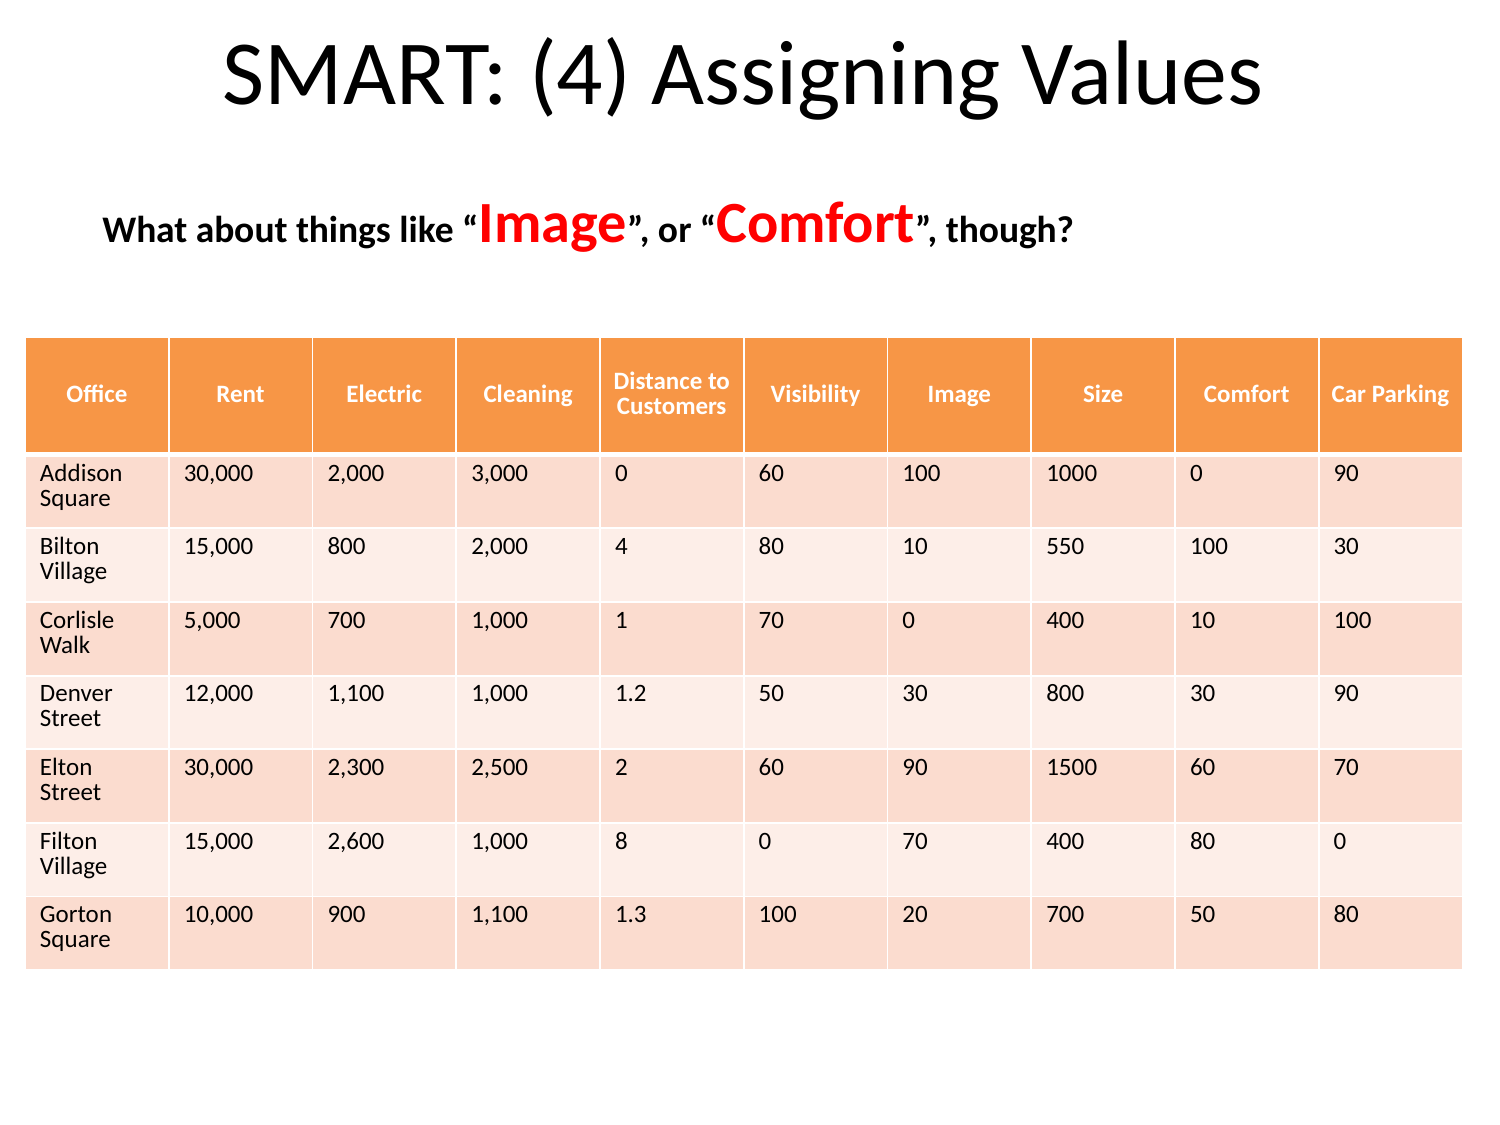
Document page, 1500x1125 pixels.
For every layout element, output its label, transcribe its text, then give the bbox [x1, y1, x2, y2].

table_cell 800 [313, 529, 455, 601]
table_cell 100 [1176, 529, 1318, 601]
table_cell 15,000 [170, 529, 312, 601]
table_cell 1.3 [601, 897, 743, 969]
table_cell 60 [745, 750, 887, 822]
table_cell 2,500 [457, 750, 599, 822]
table_cell Addison Square [26, 457, 168, 527]
table_cell 0 [745, 824, 887, 896]
table_header Distance to Customers [601, 338, 743, 452]
table_cell 90 [888, 750, 1030, 822]
table_cell 60 [745, 457, 887, 527]
table_cell 1,100 [457, 897, 599, 969]
table_cell 1500 [1032, 750, 1174, 822]
table_cell 1,000 [457, 603, 599, 675]
table_cell 0 [1320, 824, 1462, 896]
table_cell 2,000 [457, 529, 599, 601]
table_cell 2 [601, 750, 743, 822]
table_cell 90 [1320, 457, 1462, 527]
table_header Car Parking [1320, 338, 1462, 452]
table_cell 15,000 [170, 824, 312, 896]
table_cell 1000 [1032, 457, 1174, 527]
table_cell 2,300 [313, 750, 455, 822]
table_cell 1,100 [313, 677, 455, 748]
table_cell 10 [888, 529, 1030, 601]
table_cell 20 [888, 897, 1030, 969]
table_cell 1 [601, 603, 743, 675]
table_cell 100 [1320, 603, 1462, 675]
table_cell 550 [1032, 529, 1174, 601]
table_cell Corlisle Walk [26, 603, 168, 675]
table_cell 1,000 [457, 677, 599, 748]
table_cell 2,600 [313, 824, 455, 896]
table_cell 800 [1032, 677, 1174, 748]
table_header Comfort [1176, 338, 1318, 452]
table_cell 100 [888, 457, 1030, 527]
table_cell 80 [1176, 824, 1318, 896]
table_cell Denver Street [26, 677, 168, 748]
table_cell 70 [745, 603, 887, 675]
table_cell 3,000 [457, 457, 599, 527]
table_cell 700 [313, 603, 455, 675]
table_cell Elton Street [26, 750, 168, 822]
table_cell 60 [1176, 750, 1318, 822]
table_header Office [26, 338, 168, 452]
table_cell 70 [1320, 750, 1462, 822]
table_cell Gorton Square [26, 897, 168, 969]
table_cell 10 [1176, 603, 1318, 675]
table_header Electric [313, 338, 455, 452]
table_cell 70 [888, 824, 1030, 896]
table_cell 1.2 [601, 677, 743, 748]
table_cell 10,000 [170, 897, 312, 969]
table_cell 50 [745, 677, 887, 748]
table_header Image [888, 338, 1030, 452]
table_cell 0 [1176, 457, 1318, 527]
table_cell 100 [745, 897, 887, 969]
table_cell 400 [1032, 824, 1174, 896]
table_cell 50 [1176, 897, 1318, 969]
text_box SMART: (4) Assigning Values [50, 0, 1438, 175]
table_header Cleaning [457, 338, 599, 452]
table_header Visibility [745, 338, 887, 452]
table_cell 0 [601, 457, 743, 527]
table_cell 0 [888, 603, 1030, 675]
table_header Rent [170, 338, 312, 452]
table_cell 80 [1320, 897, 1462, 969]
table_cell 900 [313, 897, 455, 969]
table_cell 8 [601, 824, 743, 896]
table_cell 90 [1320, 677, 1462, 748]
table_cell 4 [601, 529, 743, 601]
table_cell 400 [1032, 603, 1174, 675]
table_cell 80 [745, 529, 887, 601]
table_cell Filton Village [26, 824, 168, 896]
table_cell 2,000 [313, 457, 455, 527]
table_cell 1,000 [457, 824, 599, 896]
table_cell 5,000 [170, 603, 312, 675]
text_box What about things like “Image”, or “Comfort”, though? [87, 176, 1413, 262]
table_cell 30 [888, 677, 1030, 748]
table_cell 30 [1320, 529, 1462, 601]
table_cell Bilton Village [26, 529, 168, 601]
table_cell 12,000 [170, 677, 312, 748]
table_cell 30,000 [170, 750, 312, 822]
table_cell 30,000 [170, 457, 312, 527]
table_cell 30 [1176, 677, 1318, 748]
table_header Size [1032, 338, 1174, 452]
table_cell 700 [1032, 897, 1174, 969]
